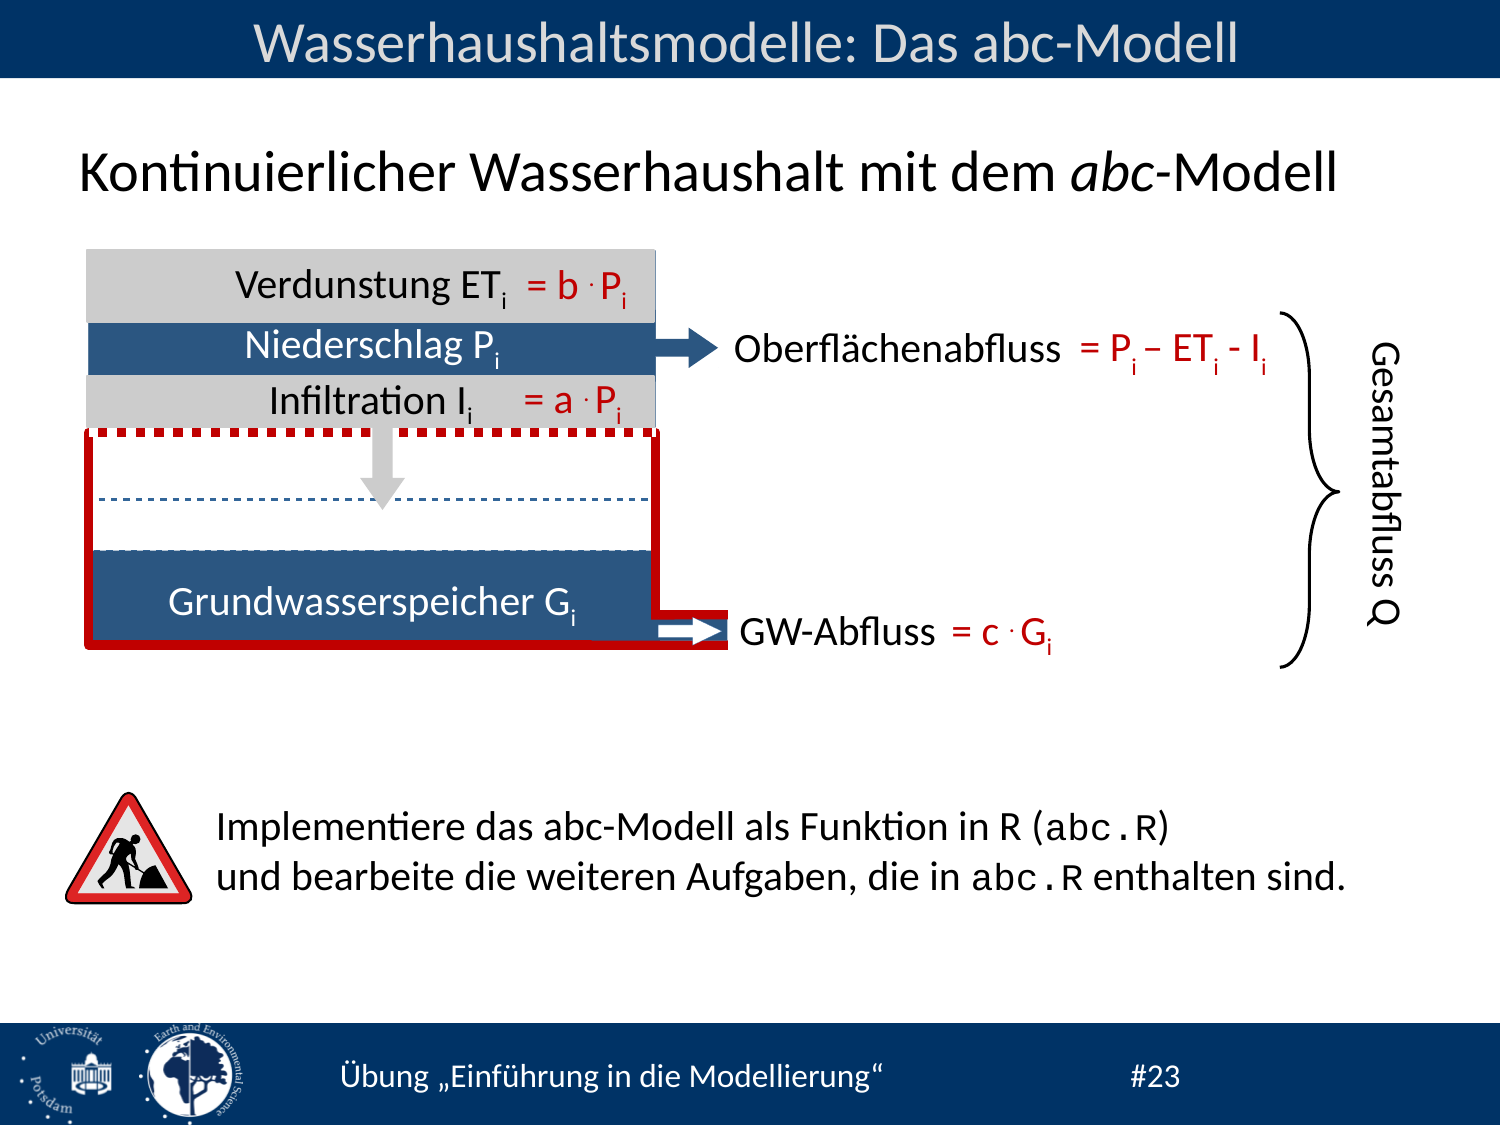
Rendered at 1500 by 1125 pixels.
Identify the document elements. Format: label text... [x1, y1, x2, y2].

picture [139, 1023, 243, 1125]
text_box = Pi – ETi - Ii [1287, 312, 1420, 388]
text_box = b . Pi [511, 250, 690, 322]
text_box = c . Gi [936, 596, 1114, 668]
text_box = Pi – ETi - Ii [1064, 312, 1307, 388]
text_box Gesamtabfluss Q [1356, 326, 1422, 695]
text_box Implementiere das abc-Modell als Funktion in R (abc.R) und bearbeite die weiteren Aufgaben, die in abc.R enthalten sind. [201, 791, 1418, 907]
picture [83, 248, 1105, 662]
text_box Wasserhaushaltsmodelle: Das abc-Modell [0, 0, 1495, 75]
text_box = a . Pi [508, 364, 686, 437]
picture [64, 791, 195, 908]
text_box Kontinuierlicher Wasserhaushalt mit dem abc-Modell [64, 125, 1412, 211]
